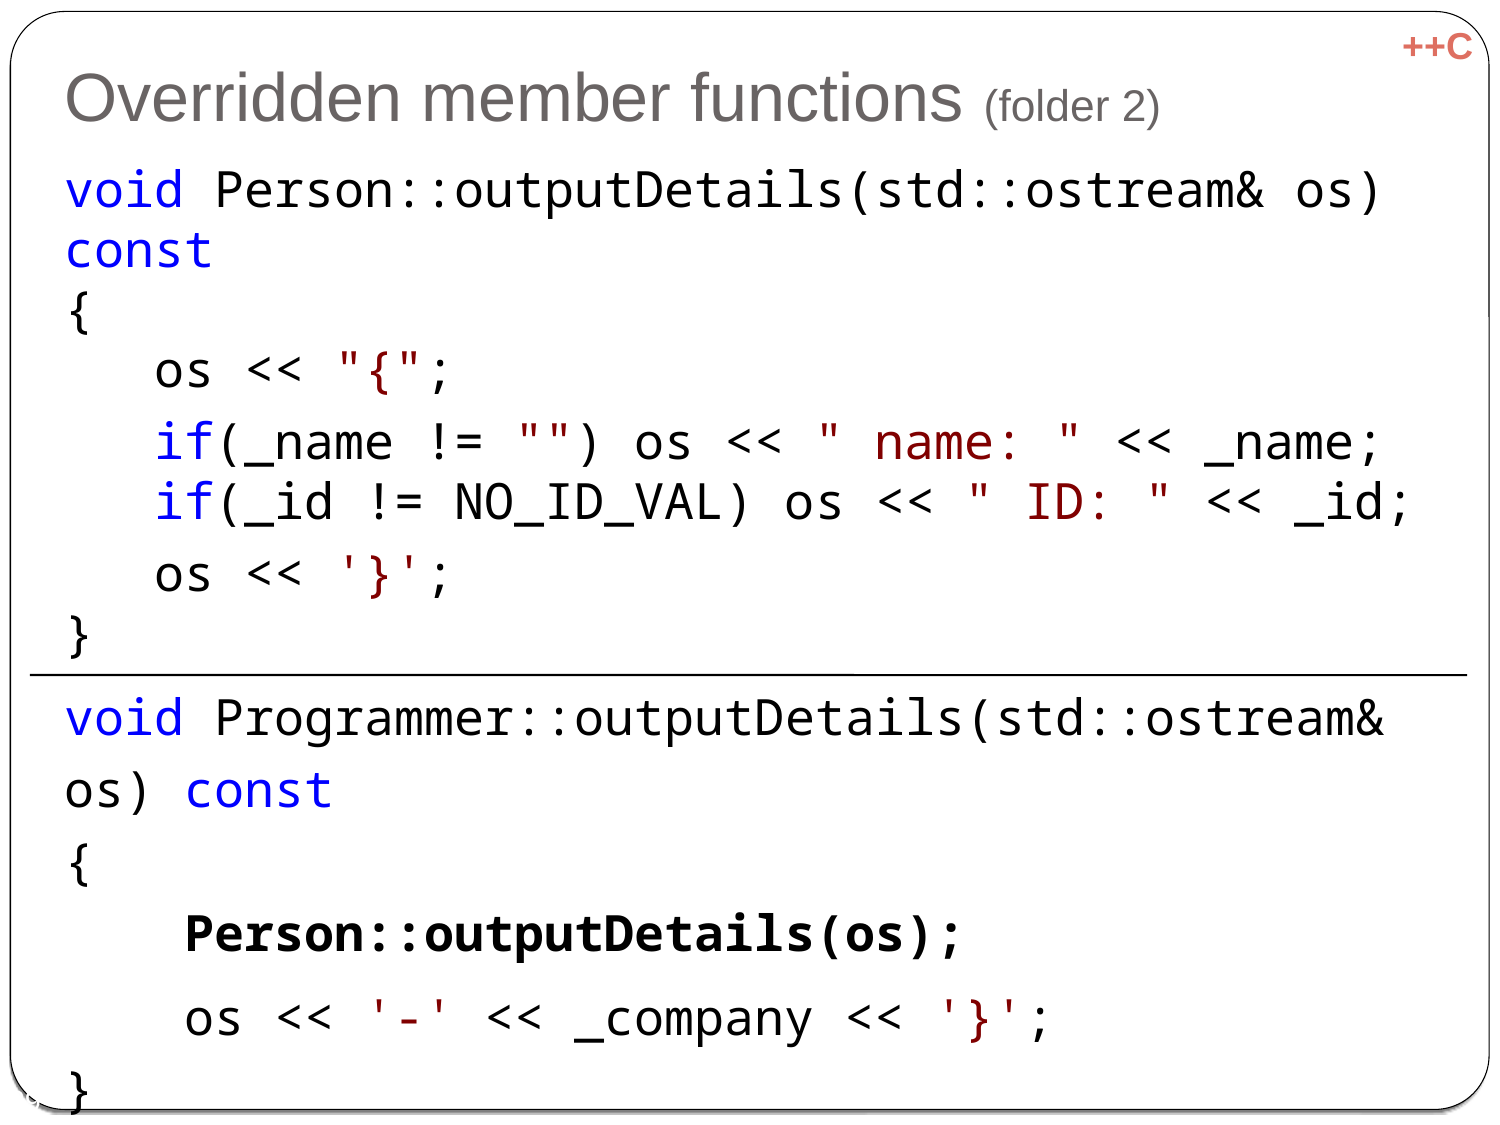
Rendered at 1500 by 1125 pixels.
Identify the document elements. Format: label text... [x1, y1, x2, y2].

title Overridden member functions (folder 2) [50, 45, 1450, 149]
list void Person::outputDetails(std::ostream& os) const { os << "{"; if(_name != "") os << " name: " << _name; if(_id != NO_ID_VAL) os << " ID: " << _id; os << '}'; } void Programmer::outputDetails(std::ostream& os) const { Person::outputDetails(os); os << '-' << _company << '}'; } [50, 149, 1450, 674]
list void Person::outputDetails(std::ostream& os) const { os << "{"; if(_name != "") os << " name: " << _name; if(_id != NO_ID_VAL) os << " ID: " << _id; os << '}'; } void Programmer::outputDetails(std::ostream& os) const { Person::outputDetails(os); os << '-' << _company << '}'; } [50, 677, 1450, 1088]
slide_number <number> [0, 1074, 50, 1125]
